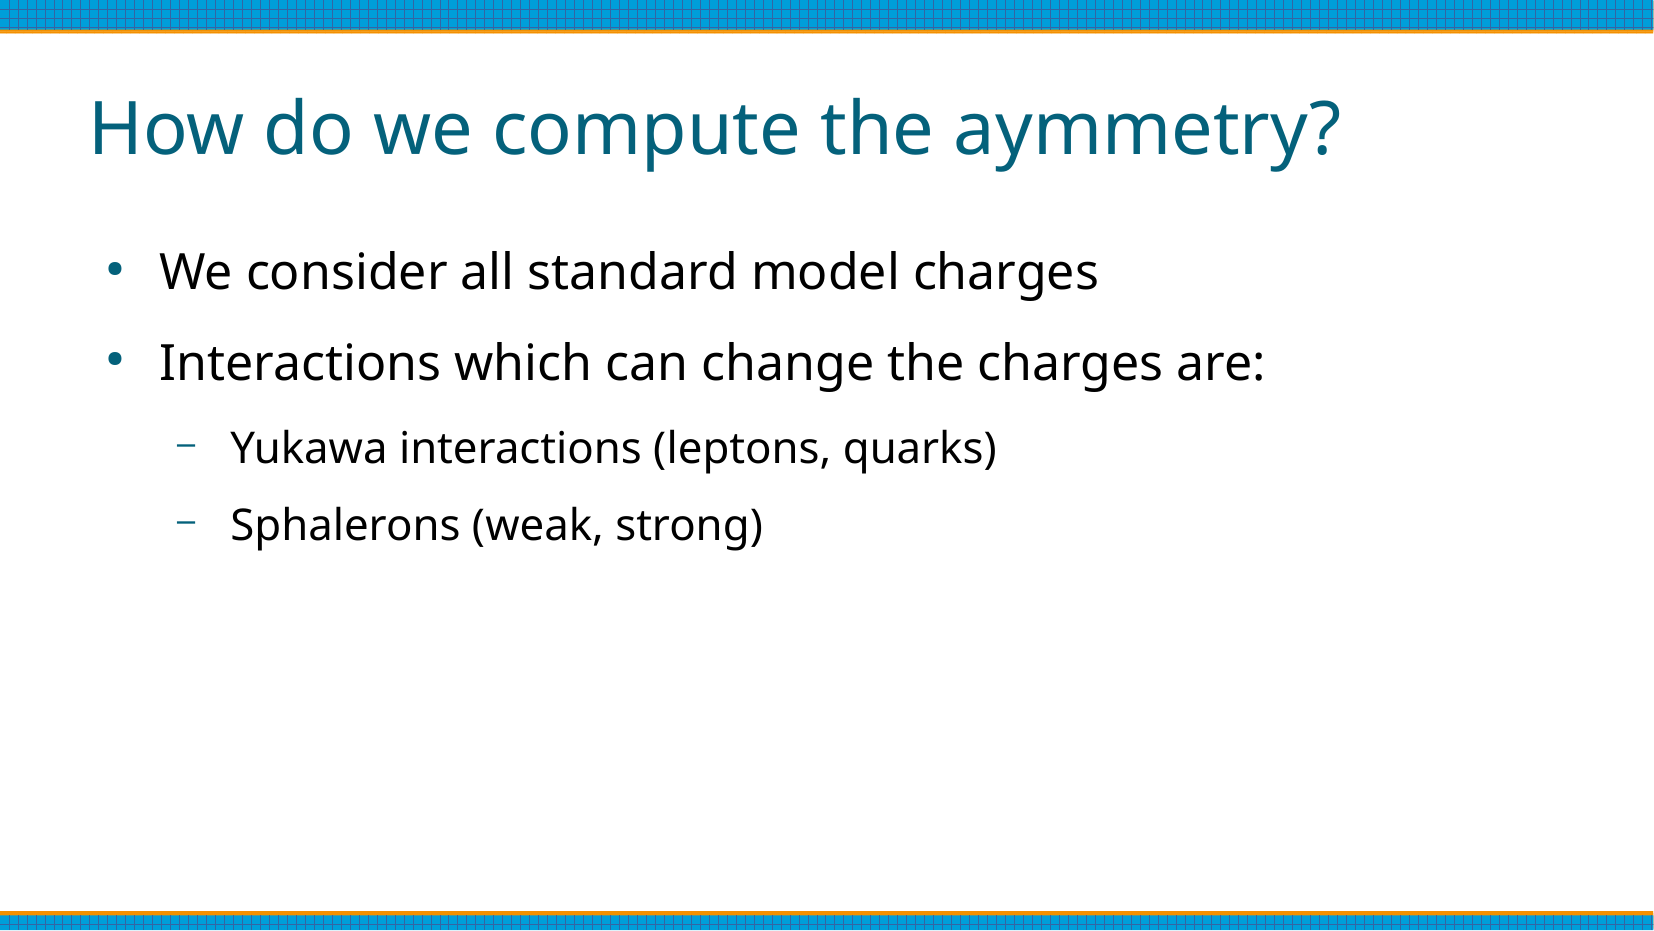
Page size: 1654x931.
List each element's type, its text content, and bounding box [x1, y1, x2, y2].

list We consider all standard model charges Interactions which can change the charges are: Yukawa interactions (leptons, quarks) Sphalerons (weak, strong) [88, 236, 1565, 901]
title How do we compute the aymmetry? [88, 44, 1565, 207]
